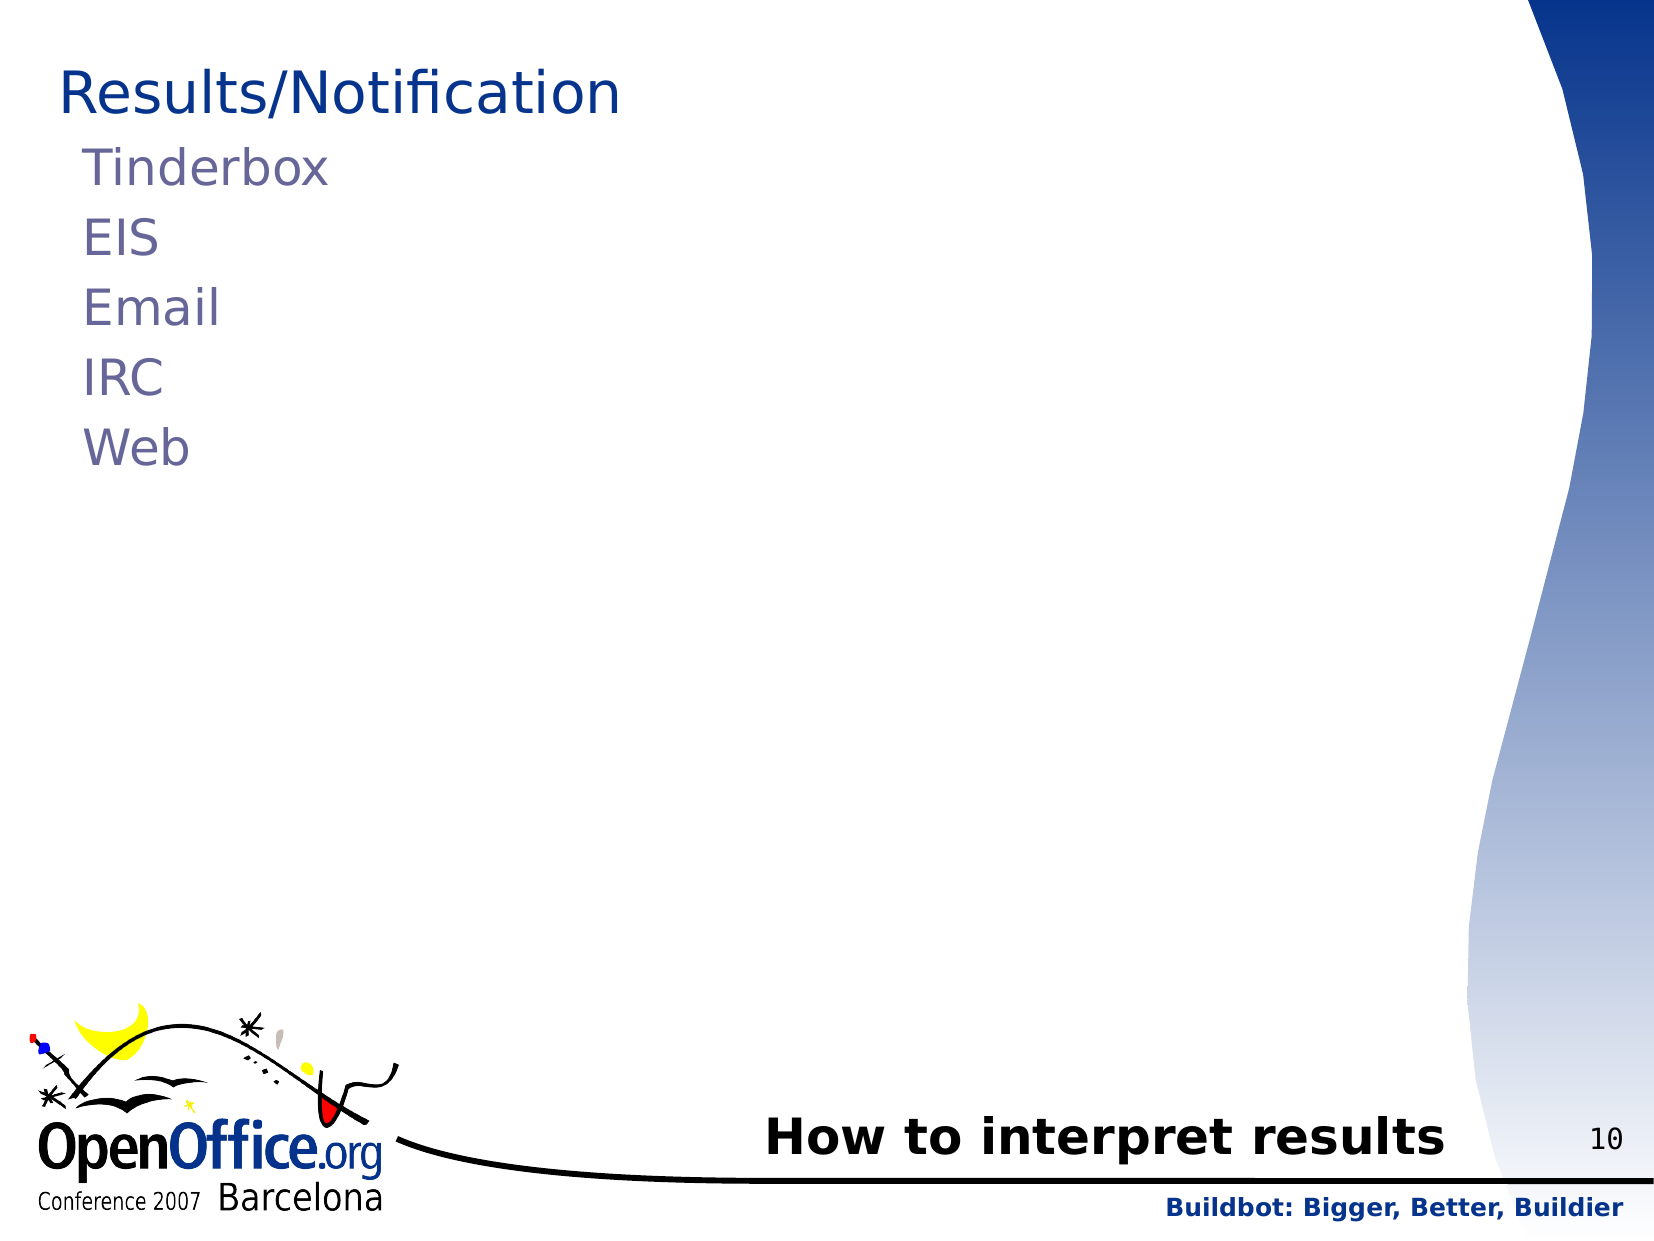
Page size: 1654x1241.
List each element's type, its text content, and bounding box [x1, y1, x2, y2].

list Results/Notification Tinderbox EIS Email IRC Web [59, 59, 1418, 931]
picture [29, 1003, 399, 1211]
title How to interpret results [531, 1099, 1447, 1174]
